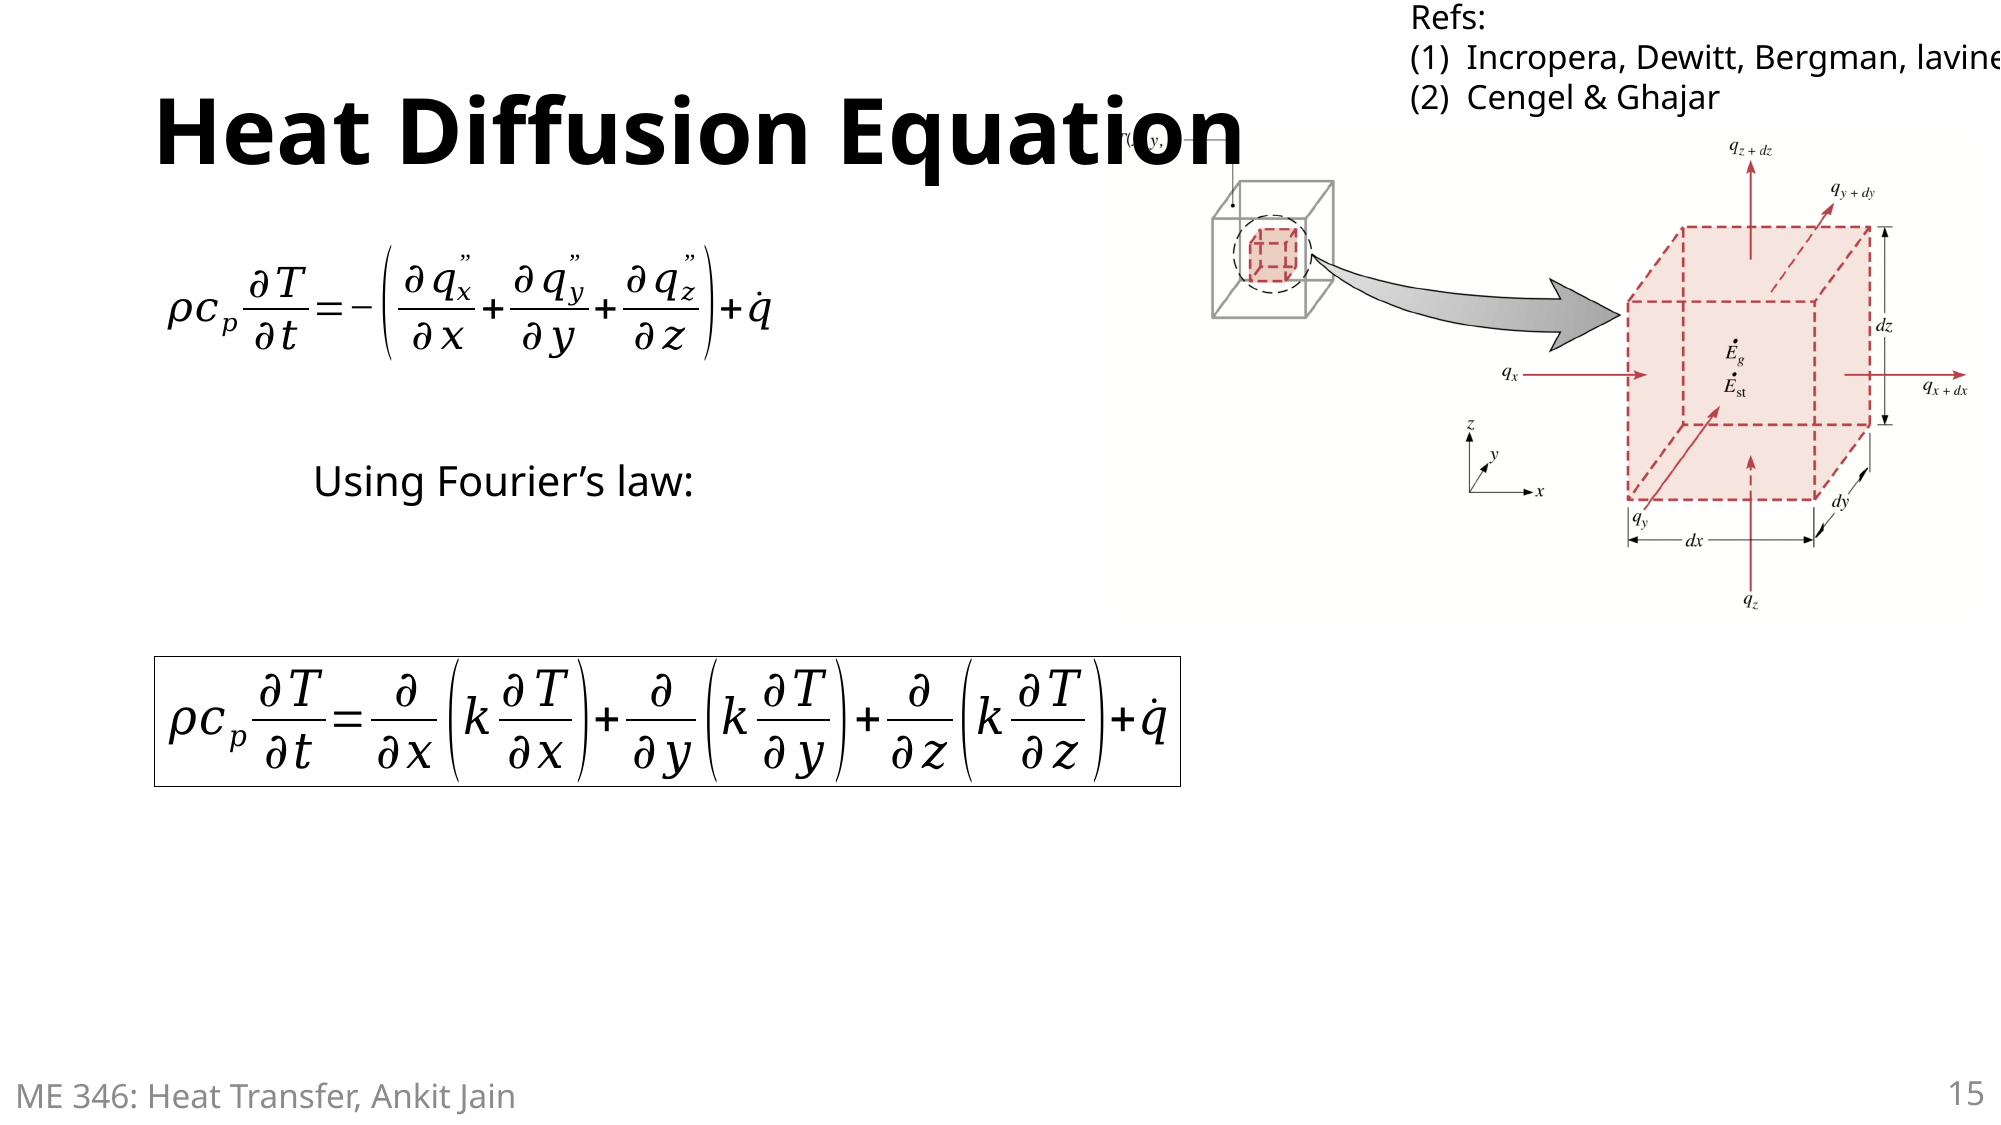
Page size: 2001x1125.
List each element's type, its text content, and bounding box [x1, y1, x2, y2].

footer ME 346: Heat Transfer, Ankit Jain [0, 1065, 1045, 1125]
text_box Using Fourier’s law: [298, 447, 710, 563]
title Heat Diffusion Equation [137, 25, 1863, 244]
chart [154, 243, 785, 365]
chart [154, 656, 1181, 787]
text_box Refs: Incropera, Dewitt, Bergman, lavine Cengel & Ghajar [1395, 0, 2000, 124]
picture [1105, 124, 1995, 629]
